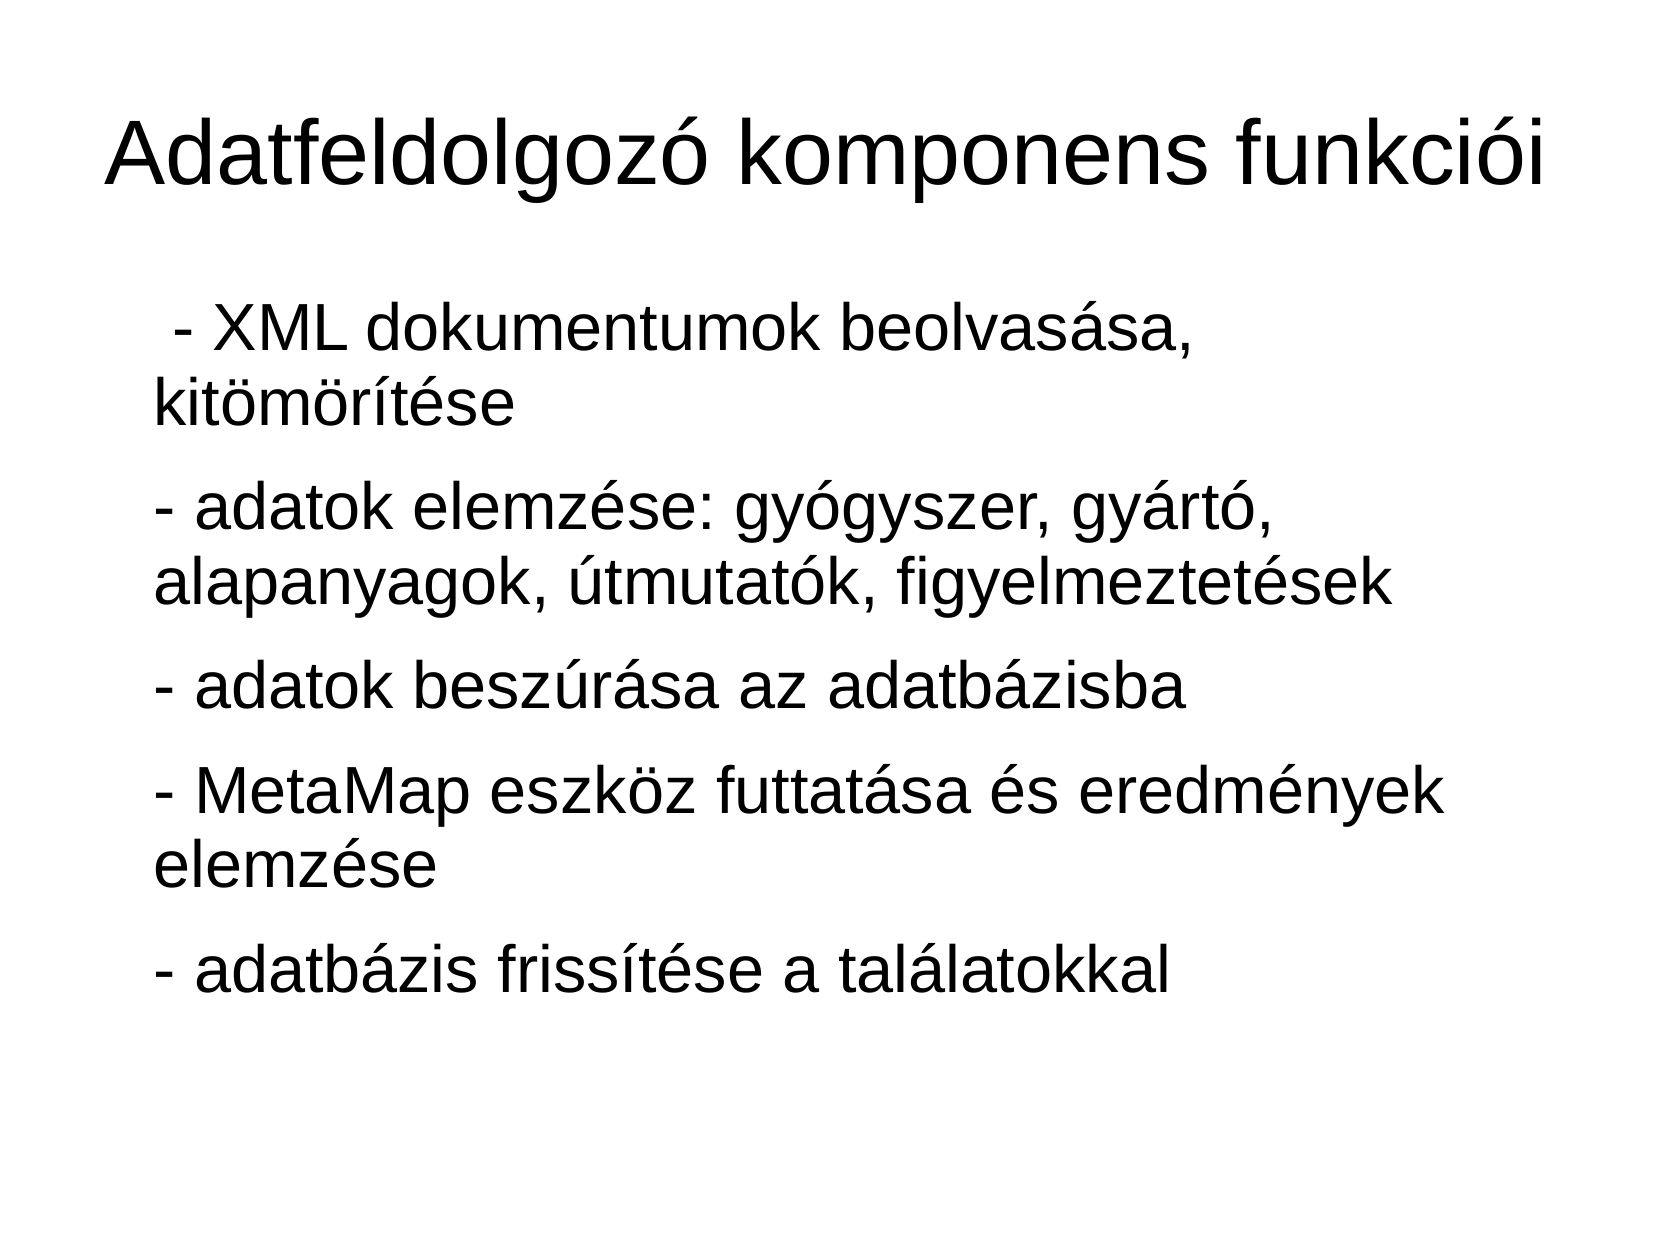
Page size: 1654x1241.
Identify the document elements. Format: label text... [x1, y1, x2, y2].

title Adatfeldolgozó komponens funkciói [82, 49, 1571, 257]
list - XML dokumentumok beolvasása, kitömörítése - adatok elemzése: gyógyszer, gyártó, alapanyagok, útmutatók, figyelmeztetések - adatok beszúrása az adatbázisba - MetaMap eszköz futtatása és eredmények elemzése - adatbázis frissítése a találatokkal [82, 290, 1571, 1010]
